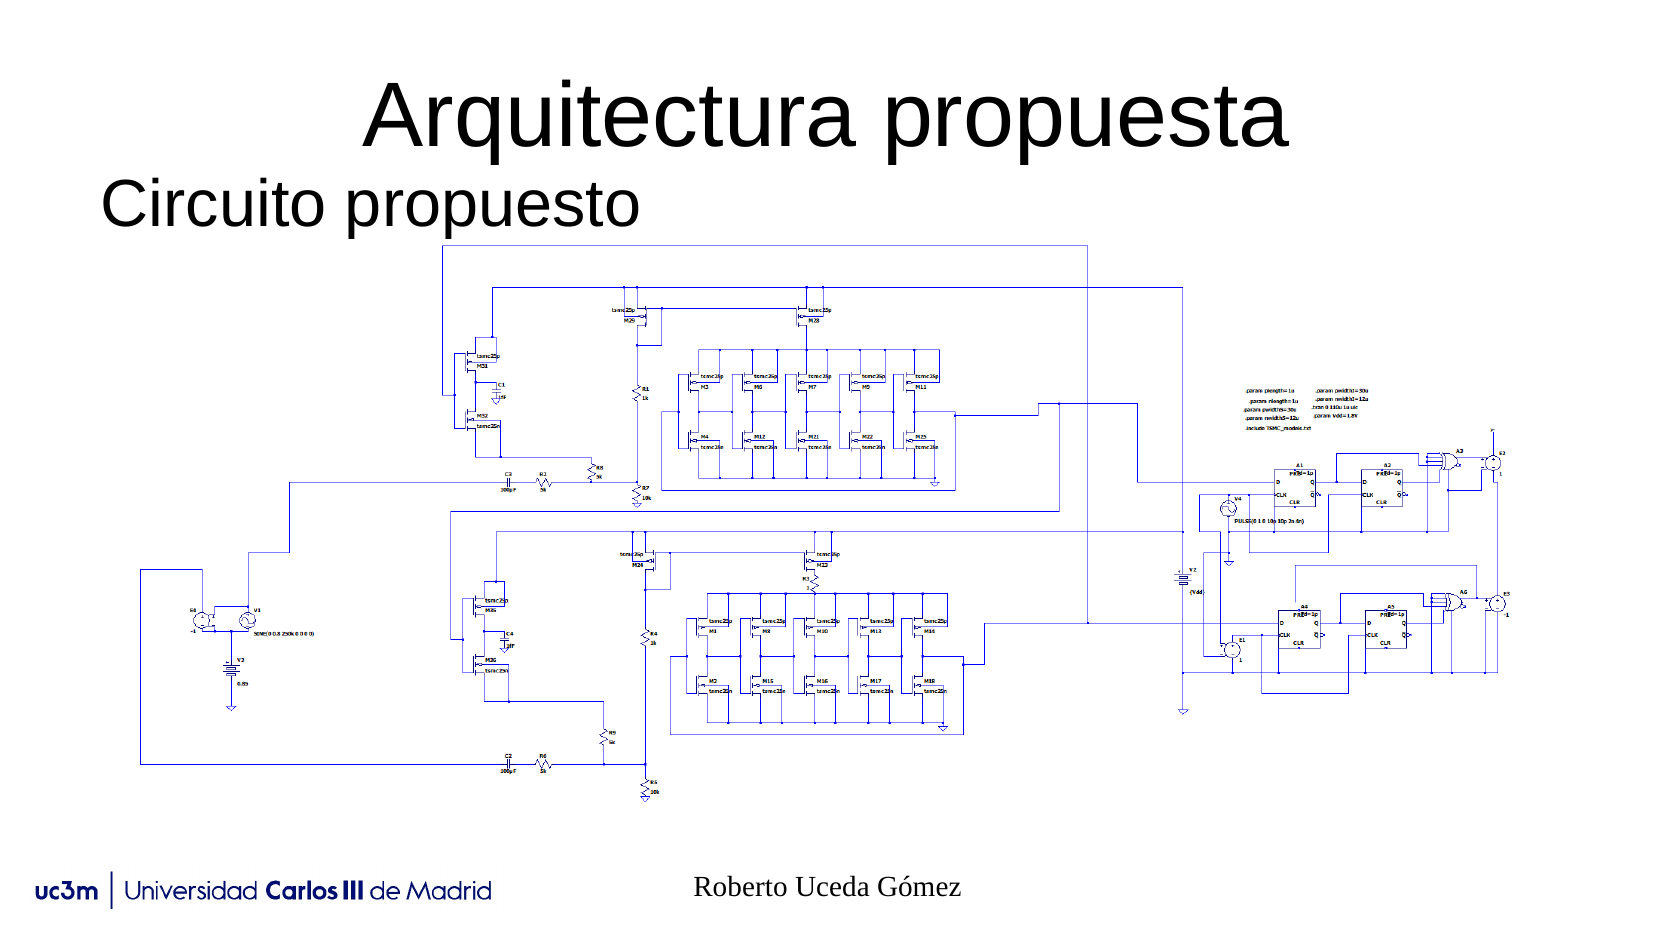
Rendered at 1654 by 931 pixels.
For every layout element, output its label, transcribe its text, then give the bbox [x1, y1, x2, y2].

picture [15, 865, 511, 915]
title Arquitectura propuesta [82, 36, 1571, 193]
picture [135, 239, 1513, 802]
list Circuito propuesto [30, 165, 1519, 706]
